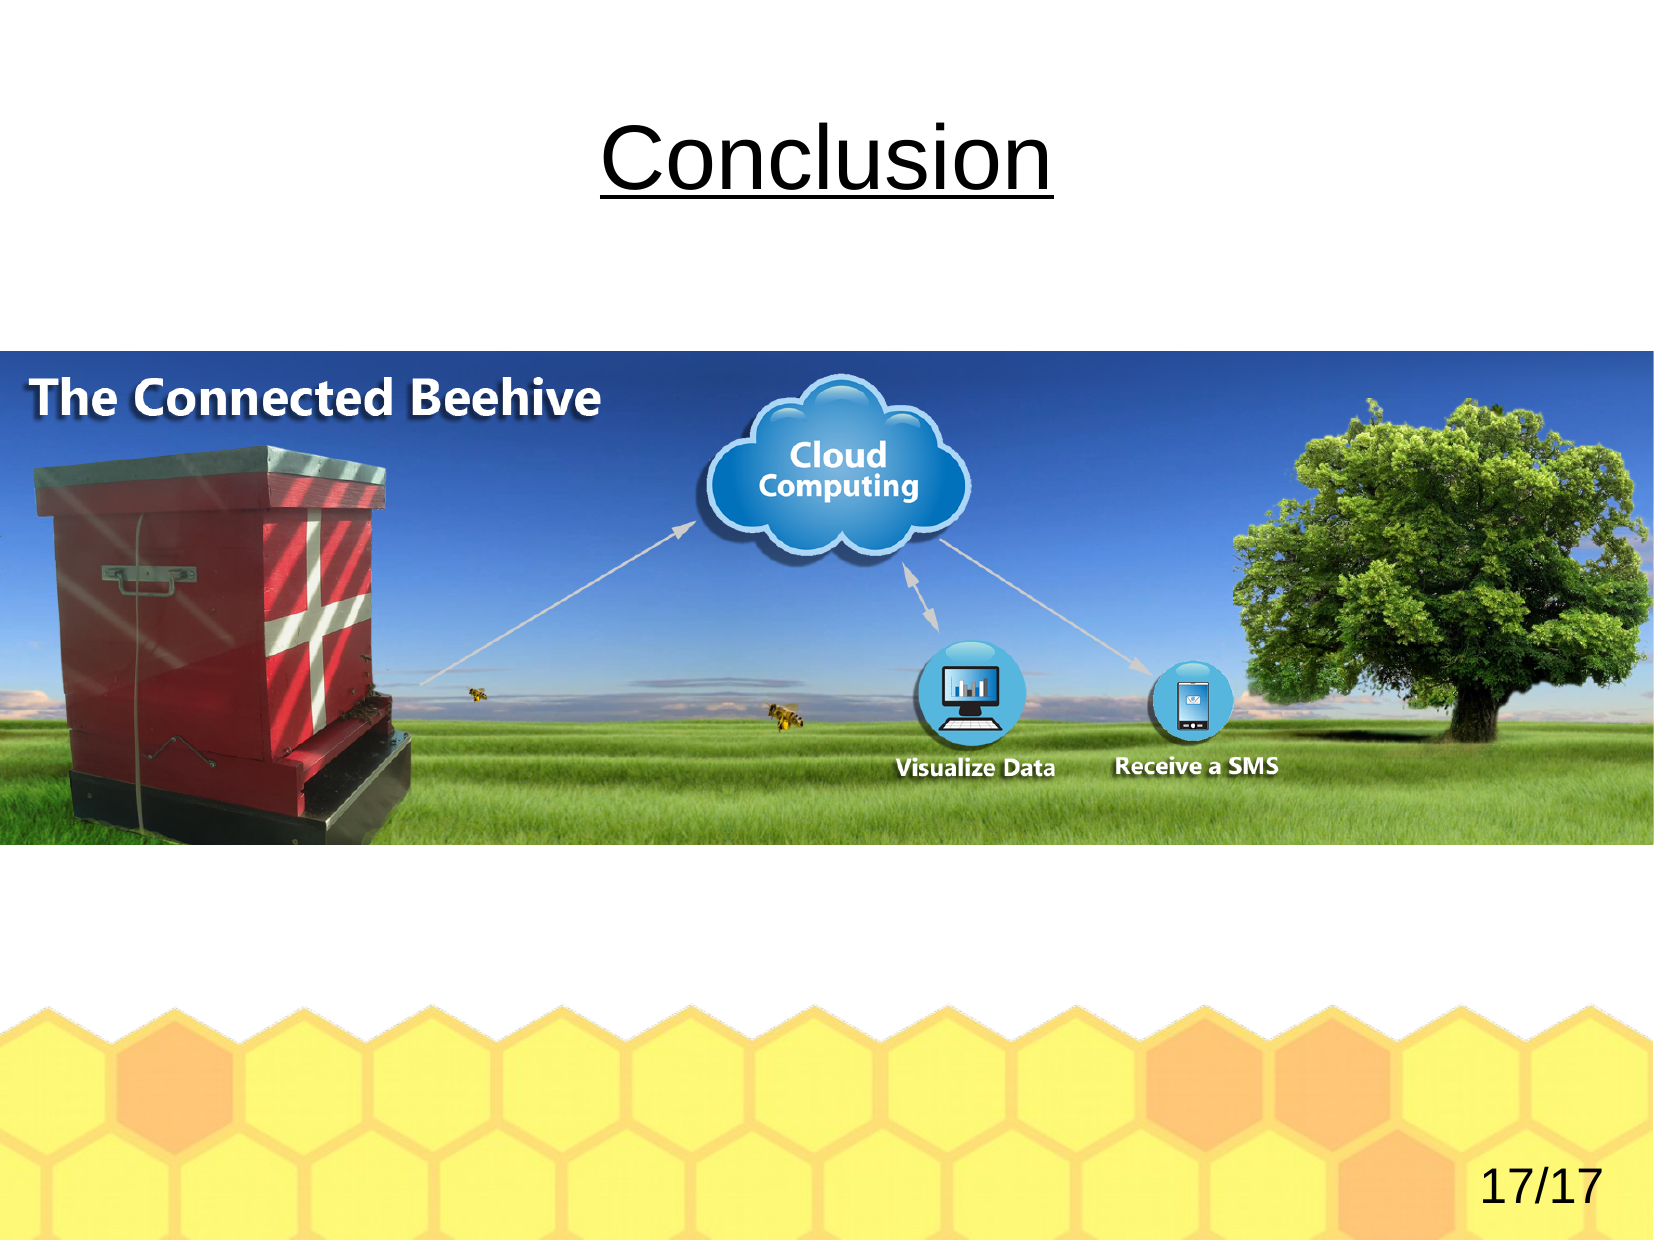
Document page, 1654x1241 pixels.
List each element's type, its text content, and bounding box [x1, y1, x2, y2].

picture [0, 351, 1654, 845]
picture [0, 1001, 1653, 1240]
text_box <numéro>/17 [1464, 1146, 1630, 1217]
text_box Conclusion [82, 49, 1571, 257]
